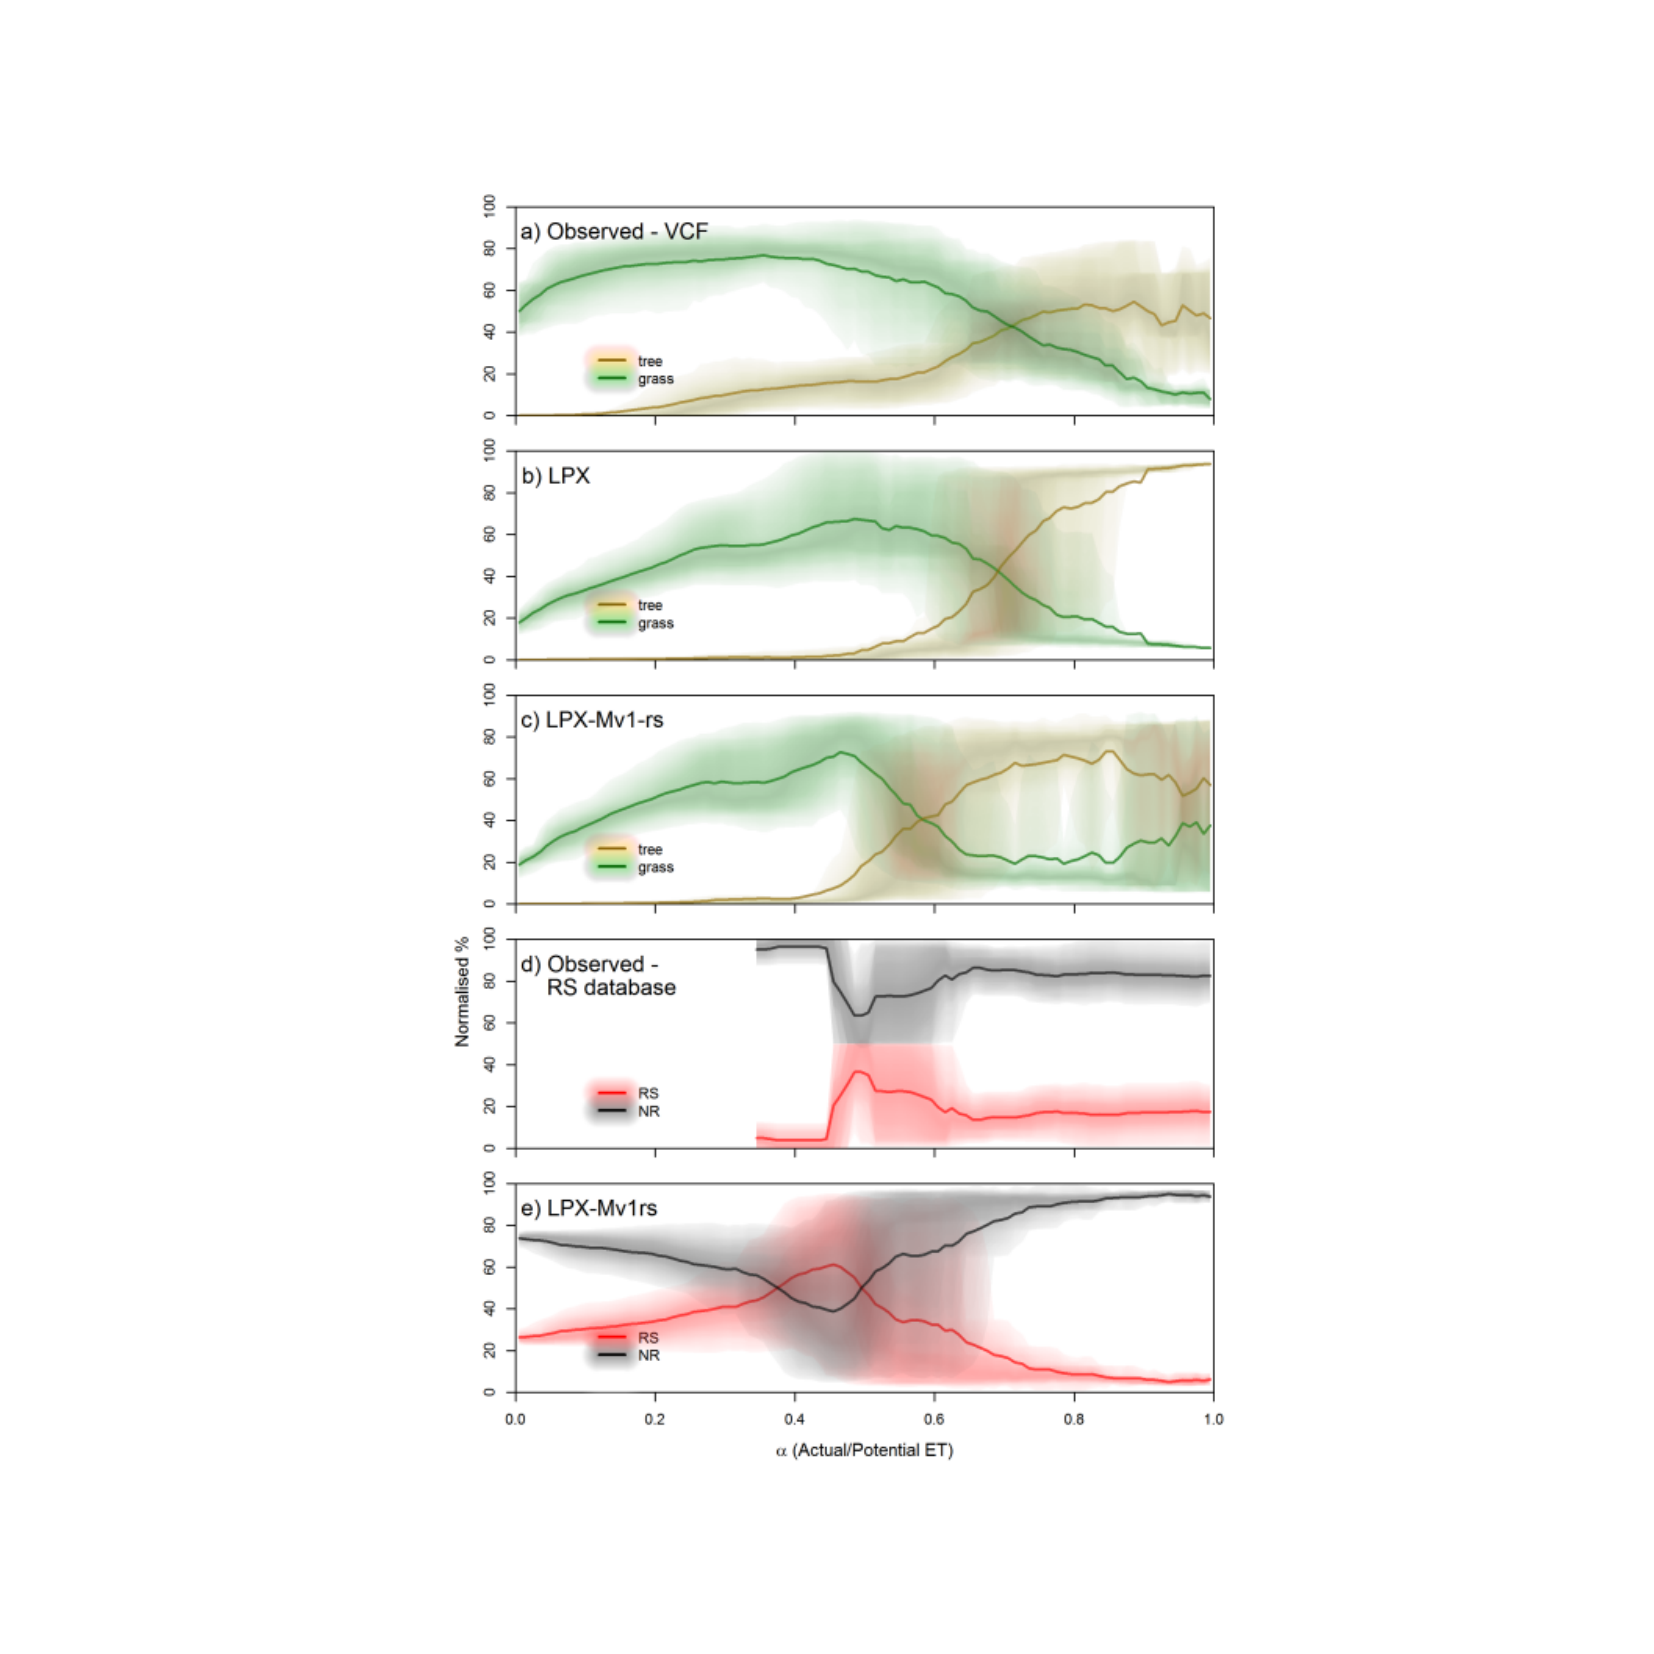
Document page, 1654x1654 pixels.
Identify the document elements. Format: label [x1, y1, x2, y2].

picture [436, 193, 1229, 1472]
